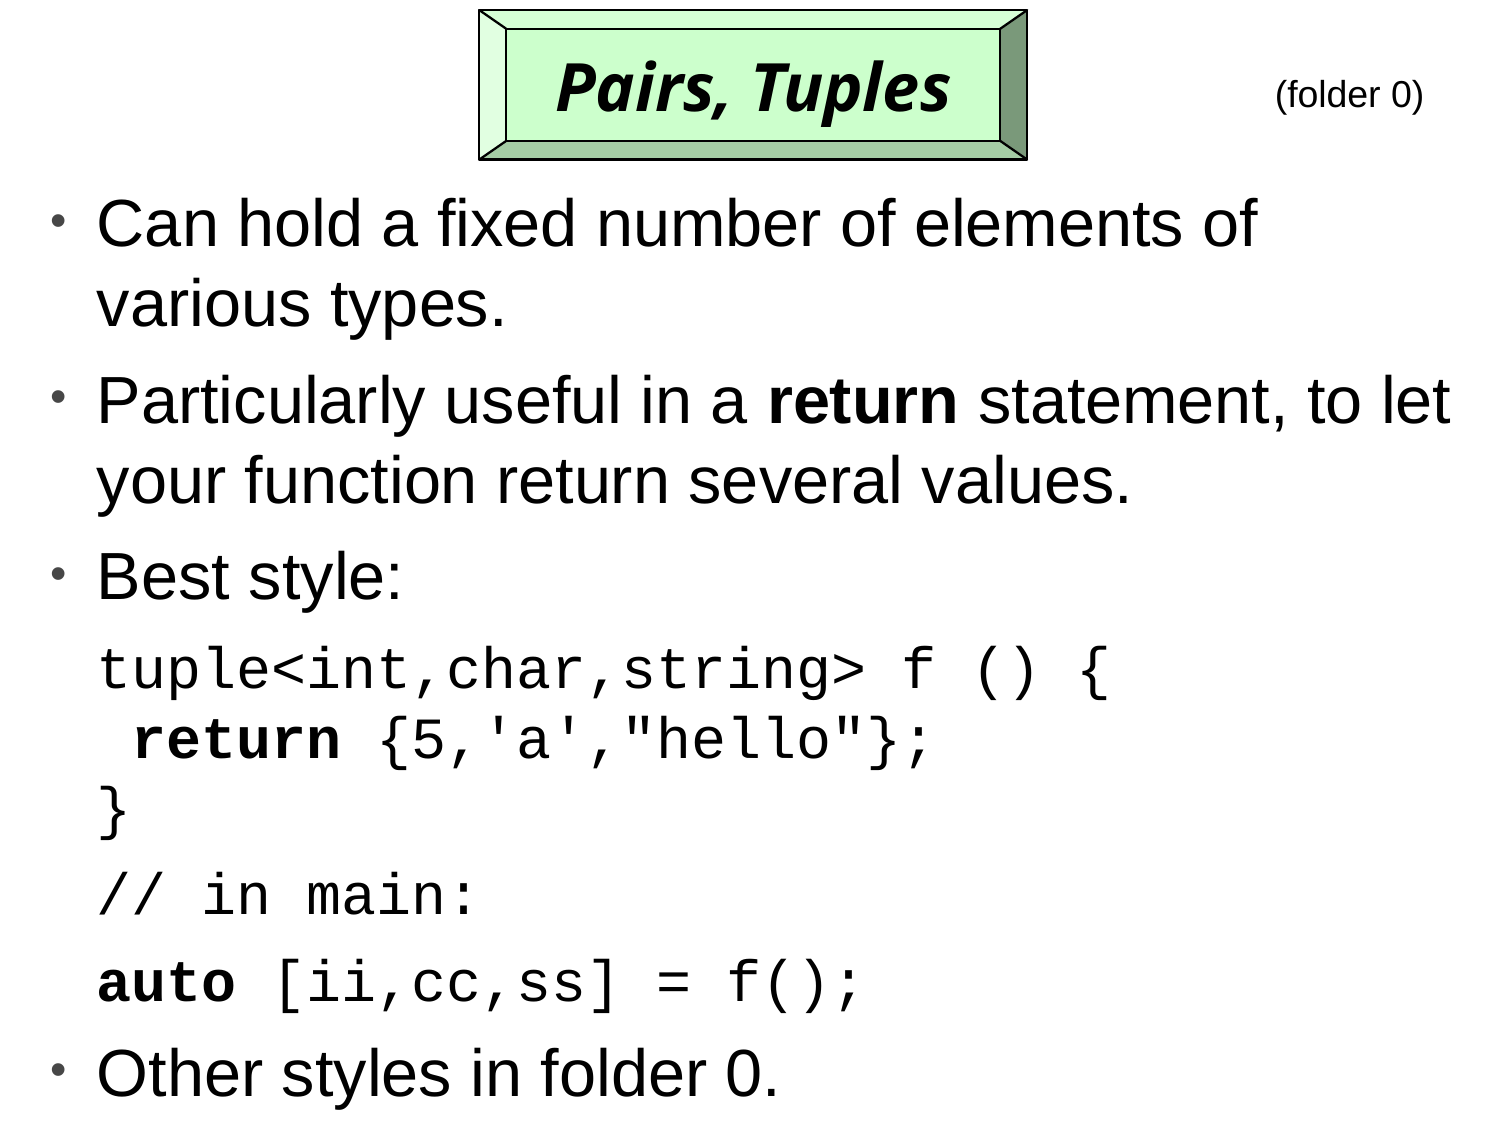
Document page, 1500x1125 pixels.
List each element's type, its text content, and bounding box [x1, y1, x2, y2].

text_box (folder 0) [1260, 66, 1471, 165]
picture [478, 9, 1036, 165]
list Can hold a fixed number of elements of various types. Particularly useful in a return statement, to let your function return several values. Best style: tuple<int,char,string> f () { return {5,'a',"hello"}; } // in main: auto [ii,cc,ss] = f(); Other styles in folder 0. [50, 179, 1468, 1112]
text_box Pairs, Tuples [526, 35, 981, 136]
